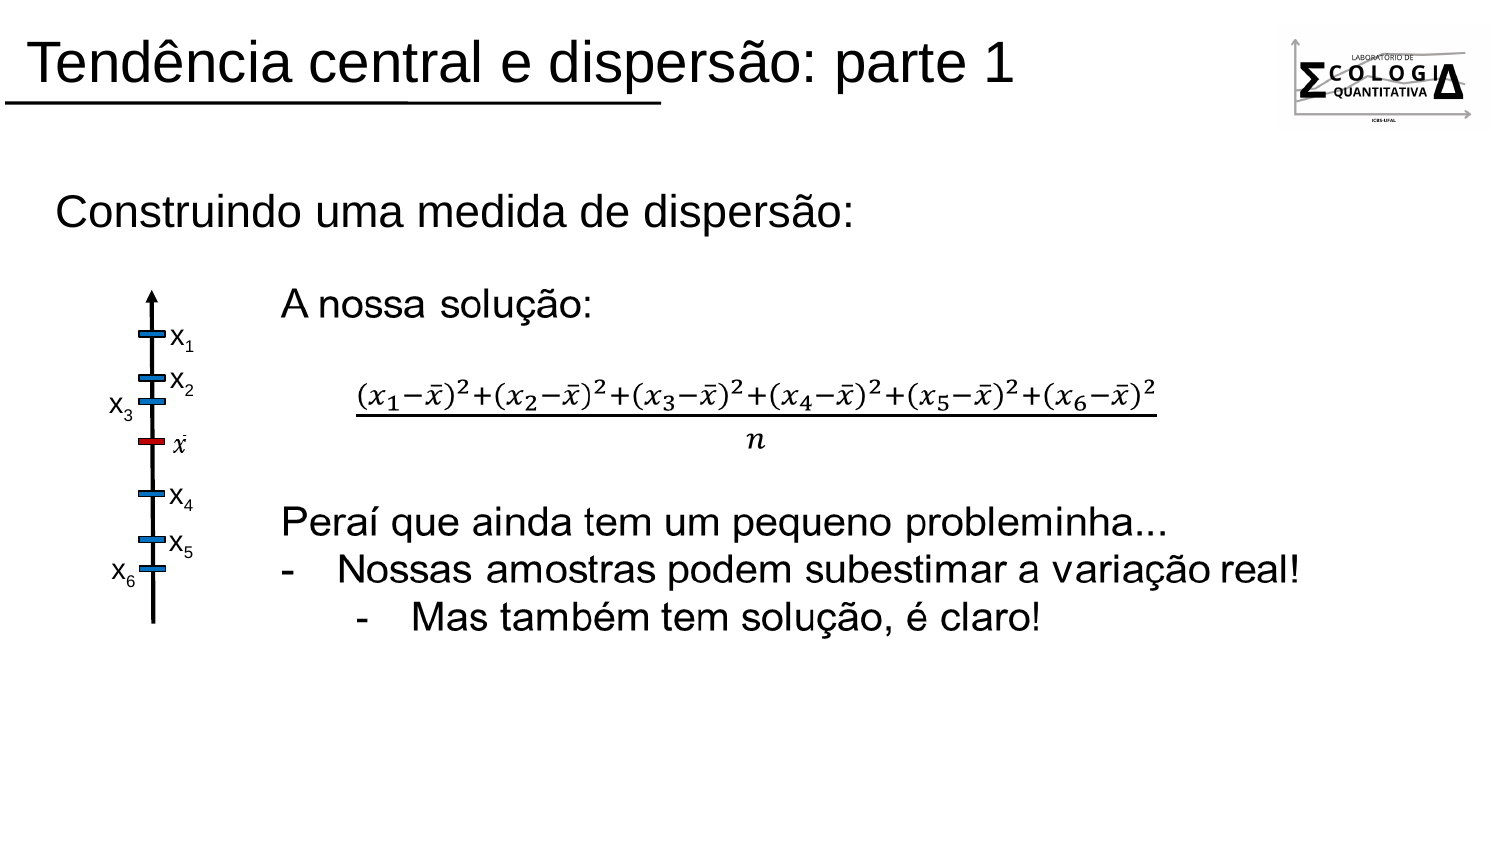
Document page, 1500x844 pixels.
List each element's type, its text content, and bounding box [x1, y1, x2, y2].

text_box [139, 331, 155, 337]
text_box [139, 491, 154, 497]
text_box x3 [93, 377, 152, 432]
picture [1275, 23, 1490, 131]
text_box [255, 266, 1369, 664]
text_box x1 [155, 308, 213, 364]
text_box [139, 537, 153, 542]
text_box x6 [96, 543, 154, 598]
text_box x4 [154, 467, 212, 514]
text_box Construindo uma medida de dispersão: [40, 174, 1290, 245]
text_box Tendência central e dispersão: parte 1 [11, 9, 1210, 117]
text_box x5 [153, 514, 212, 570]
text_box [139, 375, 154, 381]
text_box [139, 417, 212, 467]
text_box x2 [154, 352, 212, 407]
